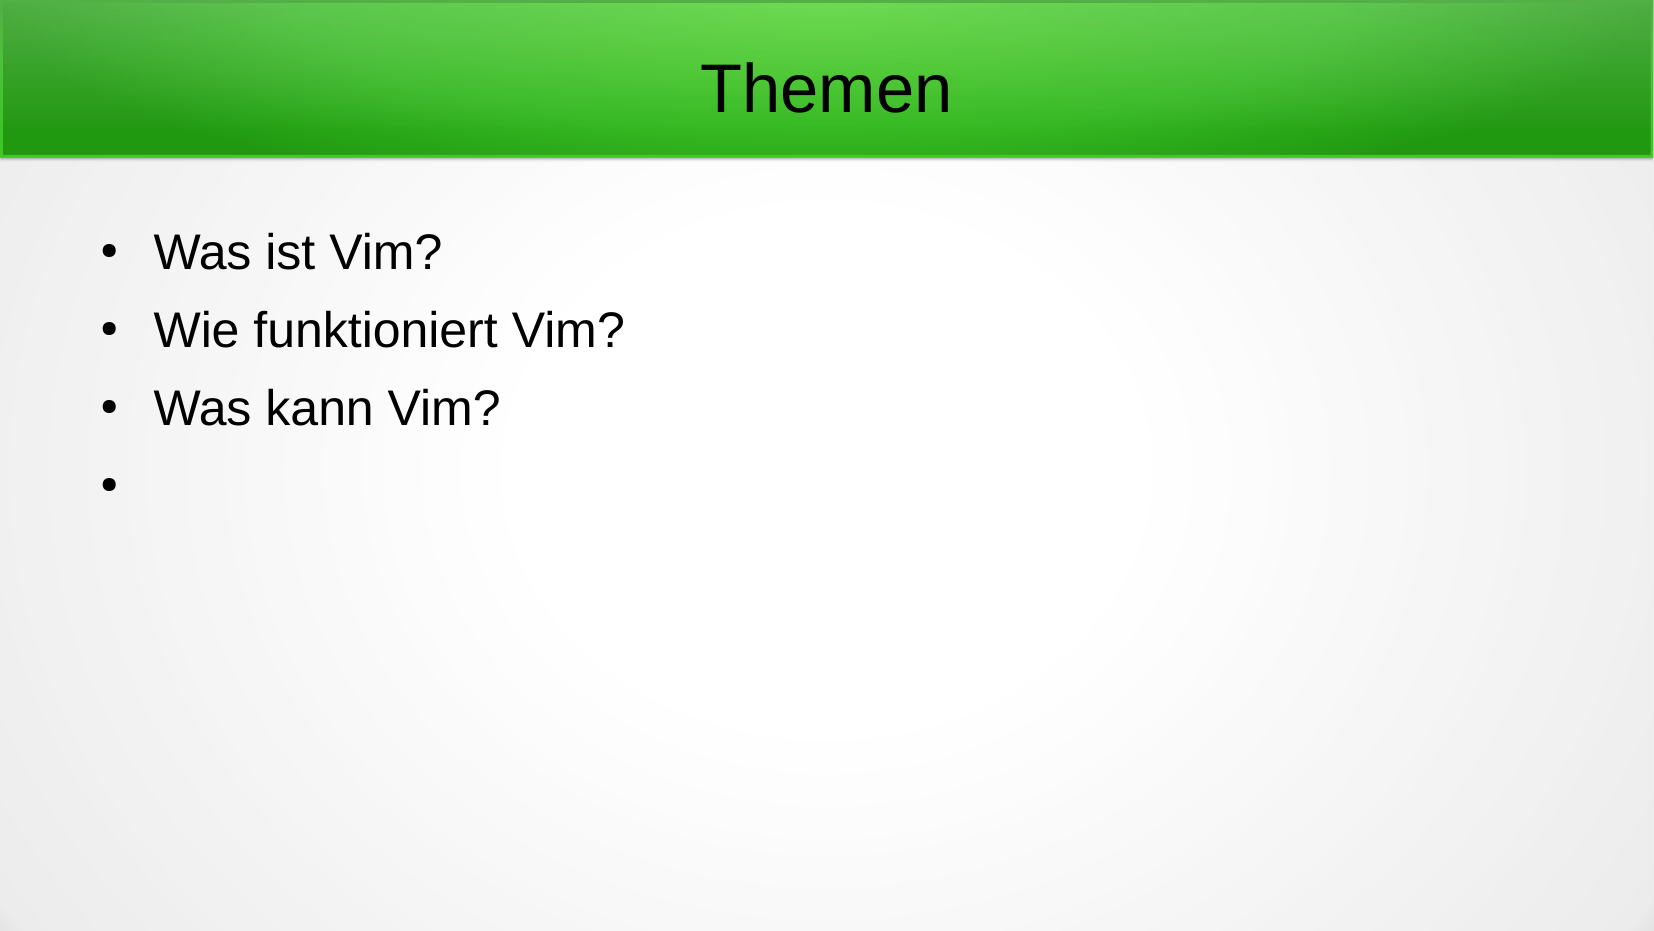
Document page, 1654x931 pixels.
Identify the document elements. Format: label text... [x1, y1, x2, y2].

list Was ist Vim? Wie funktioniert Vim? Was kann Vim? [82, 224, 1571, 764]
title Themen [82, 35, 1571, 142]
